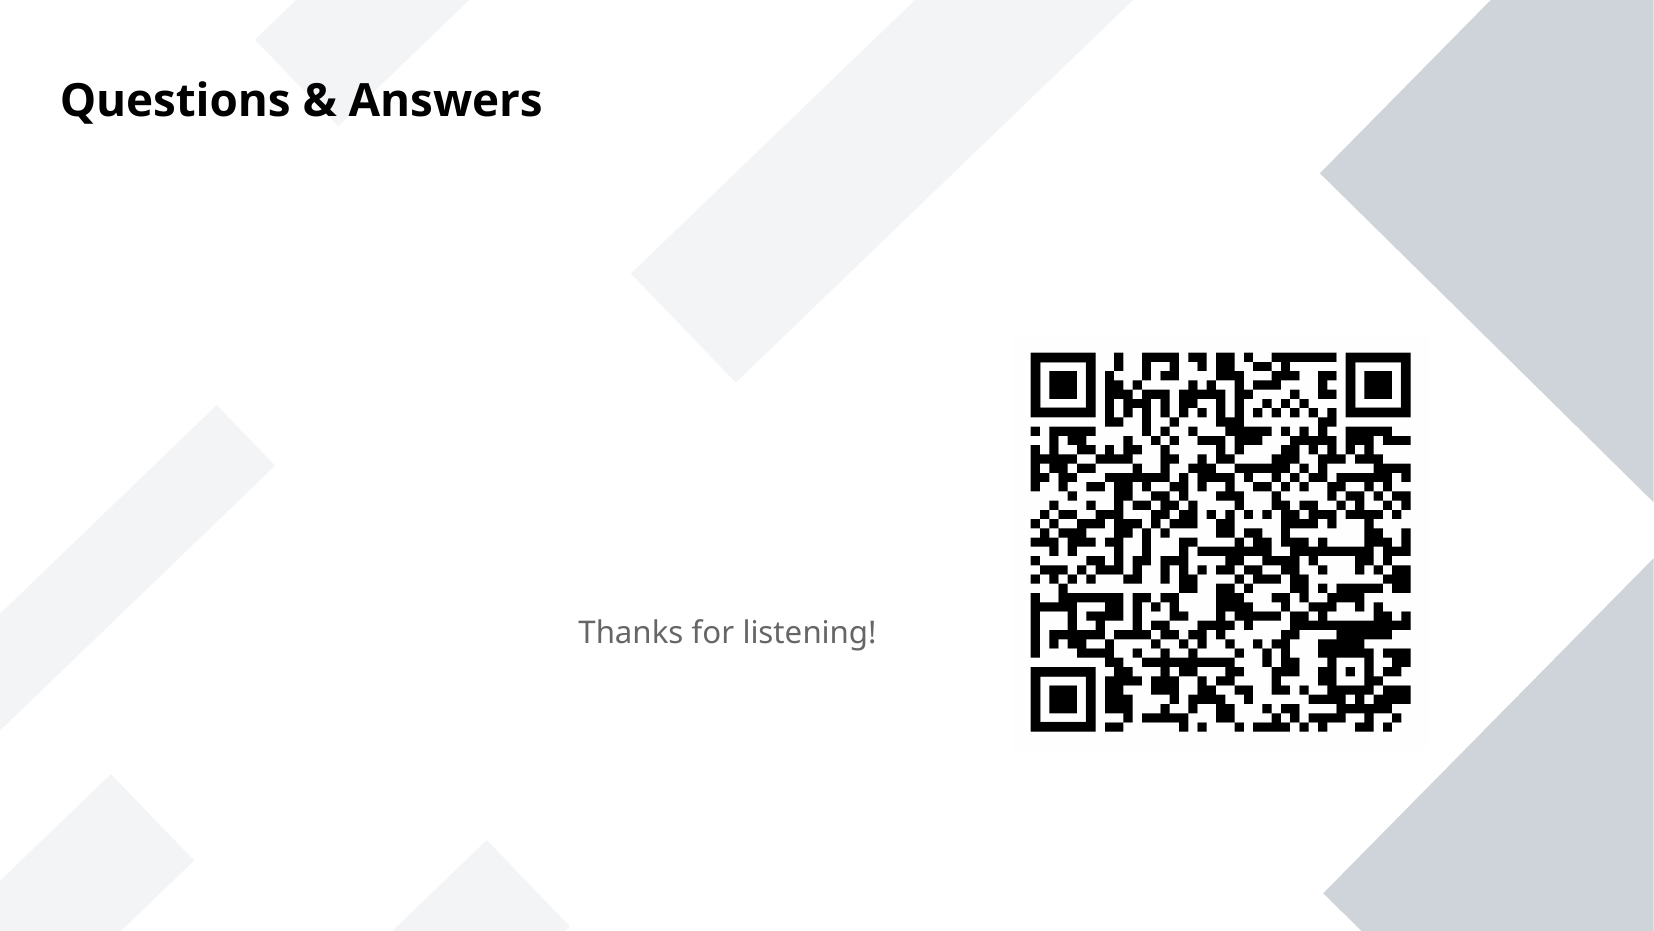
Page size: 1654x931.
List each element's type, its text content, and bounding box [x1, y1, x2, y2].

text_box Thanks for listening! [60, 602, 901, 789]
picture [1012, 334, 1429, 751]
text_box Questions & Answers [45, 60, 631, 138]
